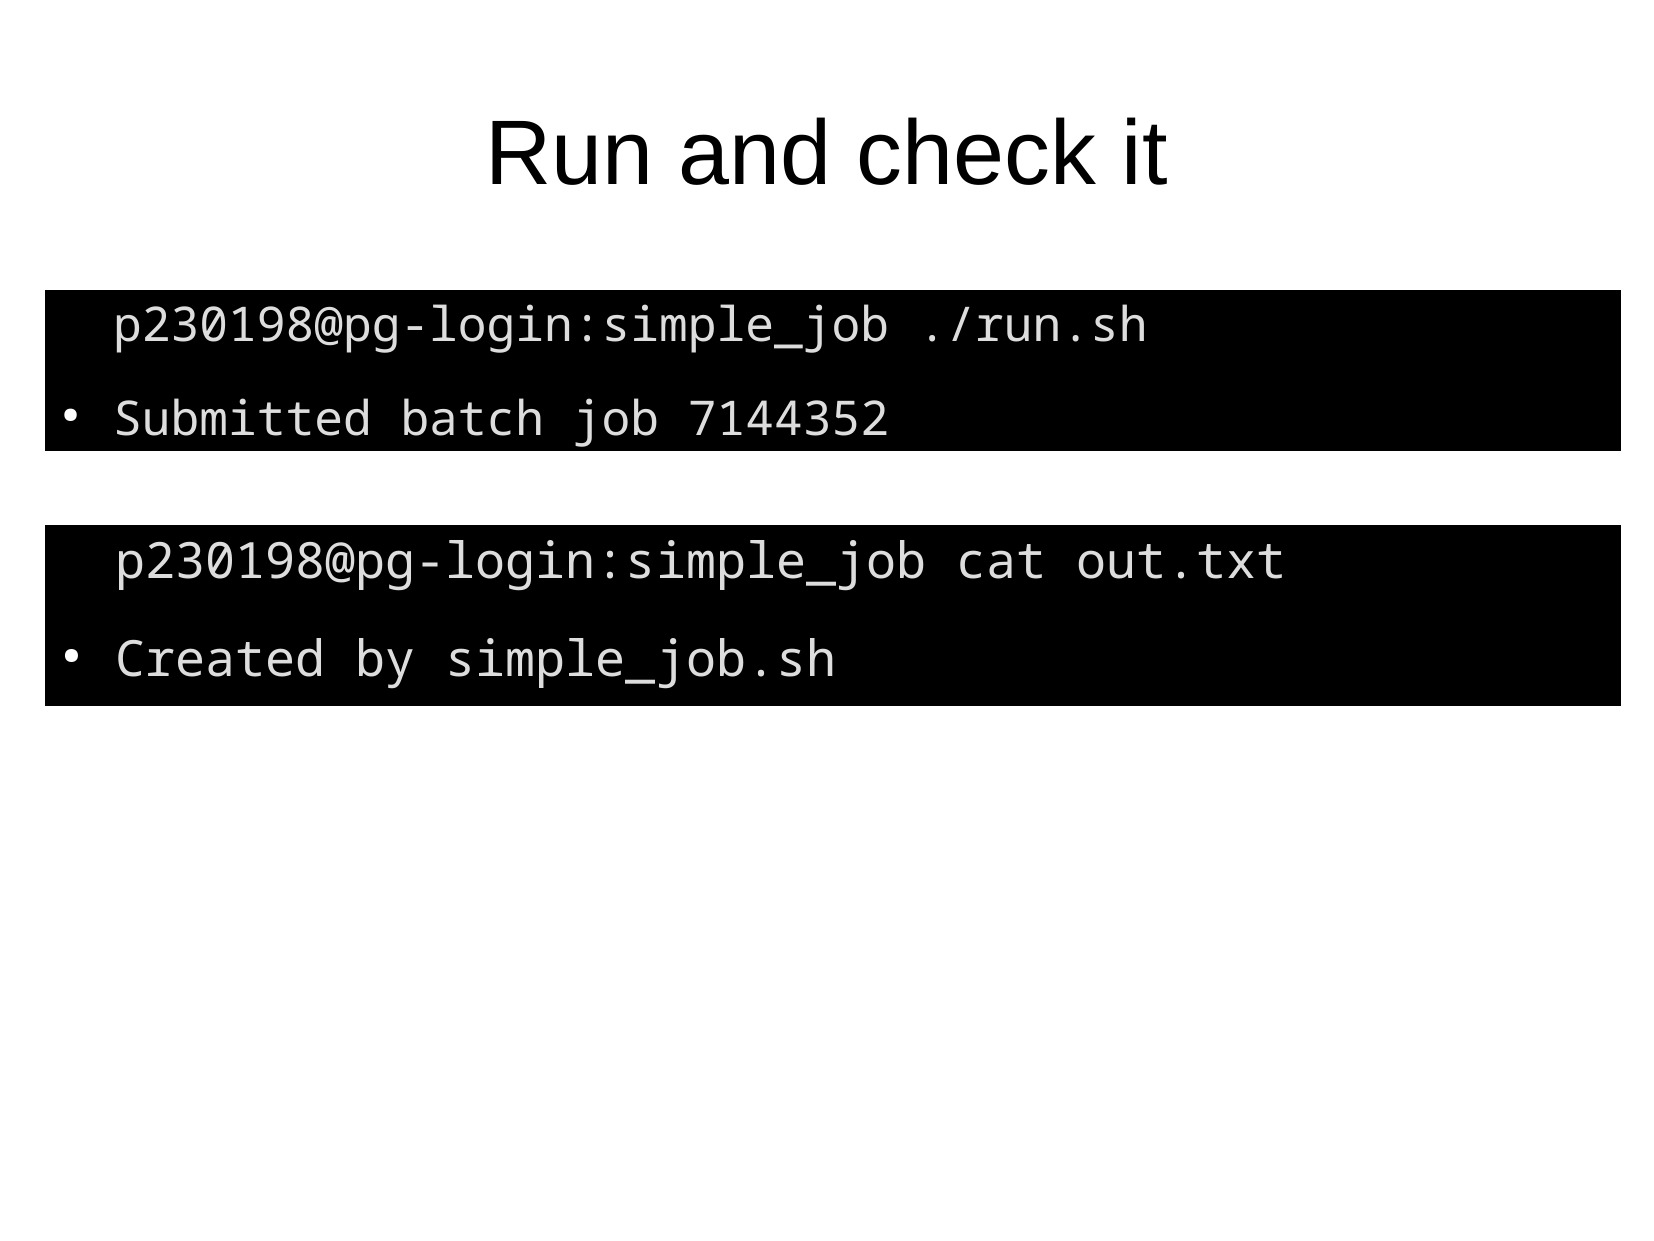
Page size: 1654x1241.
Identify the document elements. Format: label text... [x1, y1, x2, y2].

list p230198@pg-login:simple_job ./run.sh Submitted batch job 7144352 [45, 290, 1621, 451]
list p230198@pg-login:simple_job cat out.txt Created by simple_job.sh [45, 525, 1621, 706]
title Run and check it [82, 49, 1571, 257]
